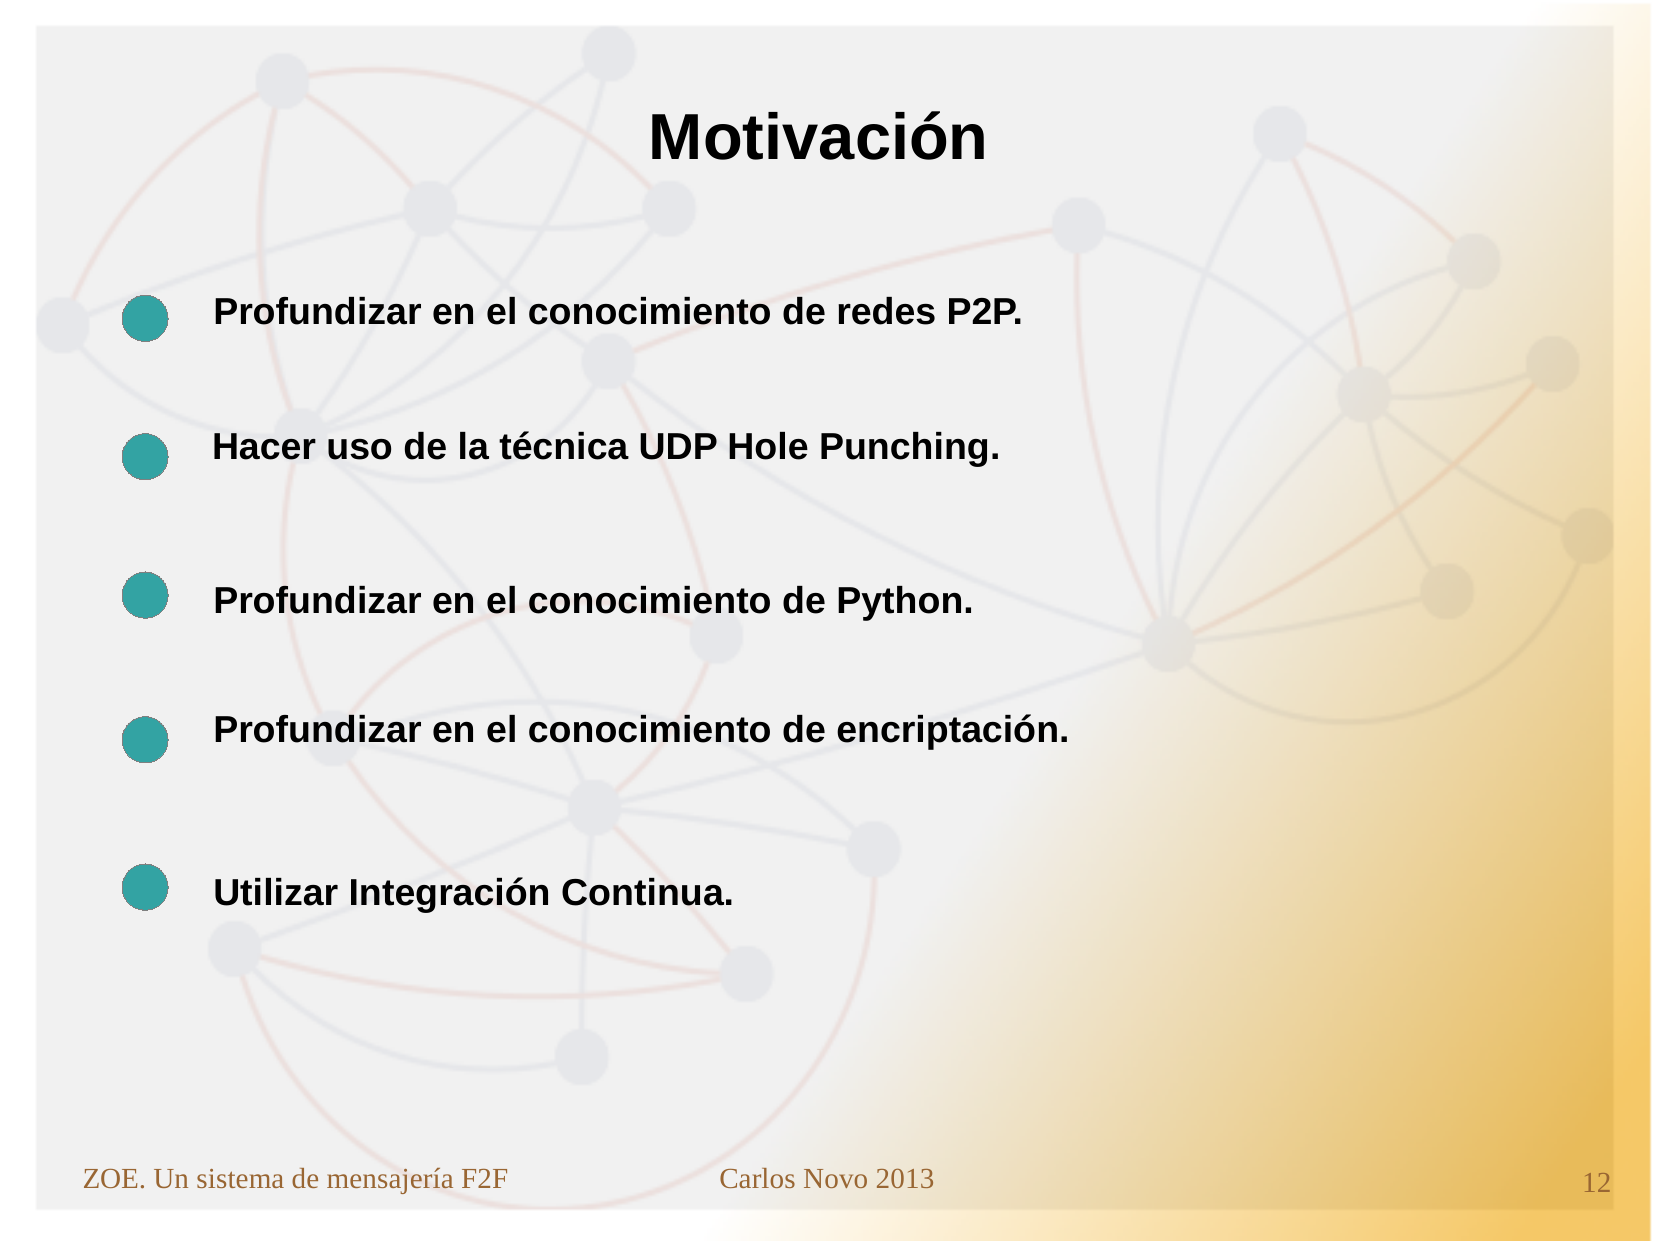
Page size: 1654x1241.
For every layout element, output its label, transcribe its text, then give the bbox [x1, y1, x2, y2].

text_box Profundizar en el conocimiento de Python. [198, 572, 1005, 631]
text_box Profundizar en el conocimiento de encriptación. [198, 701, 1102, 760]
subtitle Motivación [91, 92, 1547, 182]
text_box Profundizar en el conocimiento de redes P2P. [198, 283, 1055, 342]
picture [0, 0, 1654, 1241]
text_box Utilizar Integración Continua. [198, 864, 760, 923]
text_box [122, 571, 169, 619]
text_box [122, 295, 169, 342]
text_box [122, 433, 169, 480]
text_box Hacer uso de la técnica UDP Hole Punching. [197, 418, 1032, 477]
text_box [122, 863, 169, 911]
text_box [122, 716, 169, 763]
